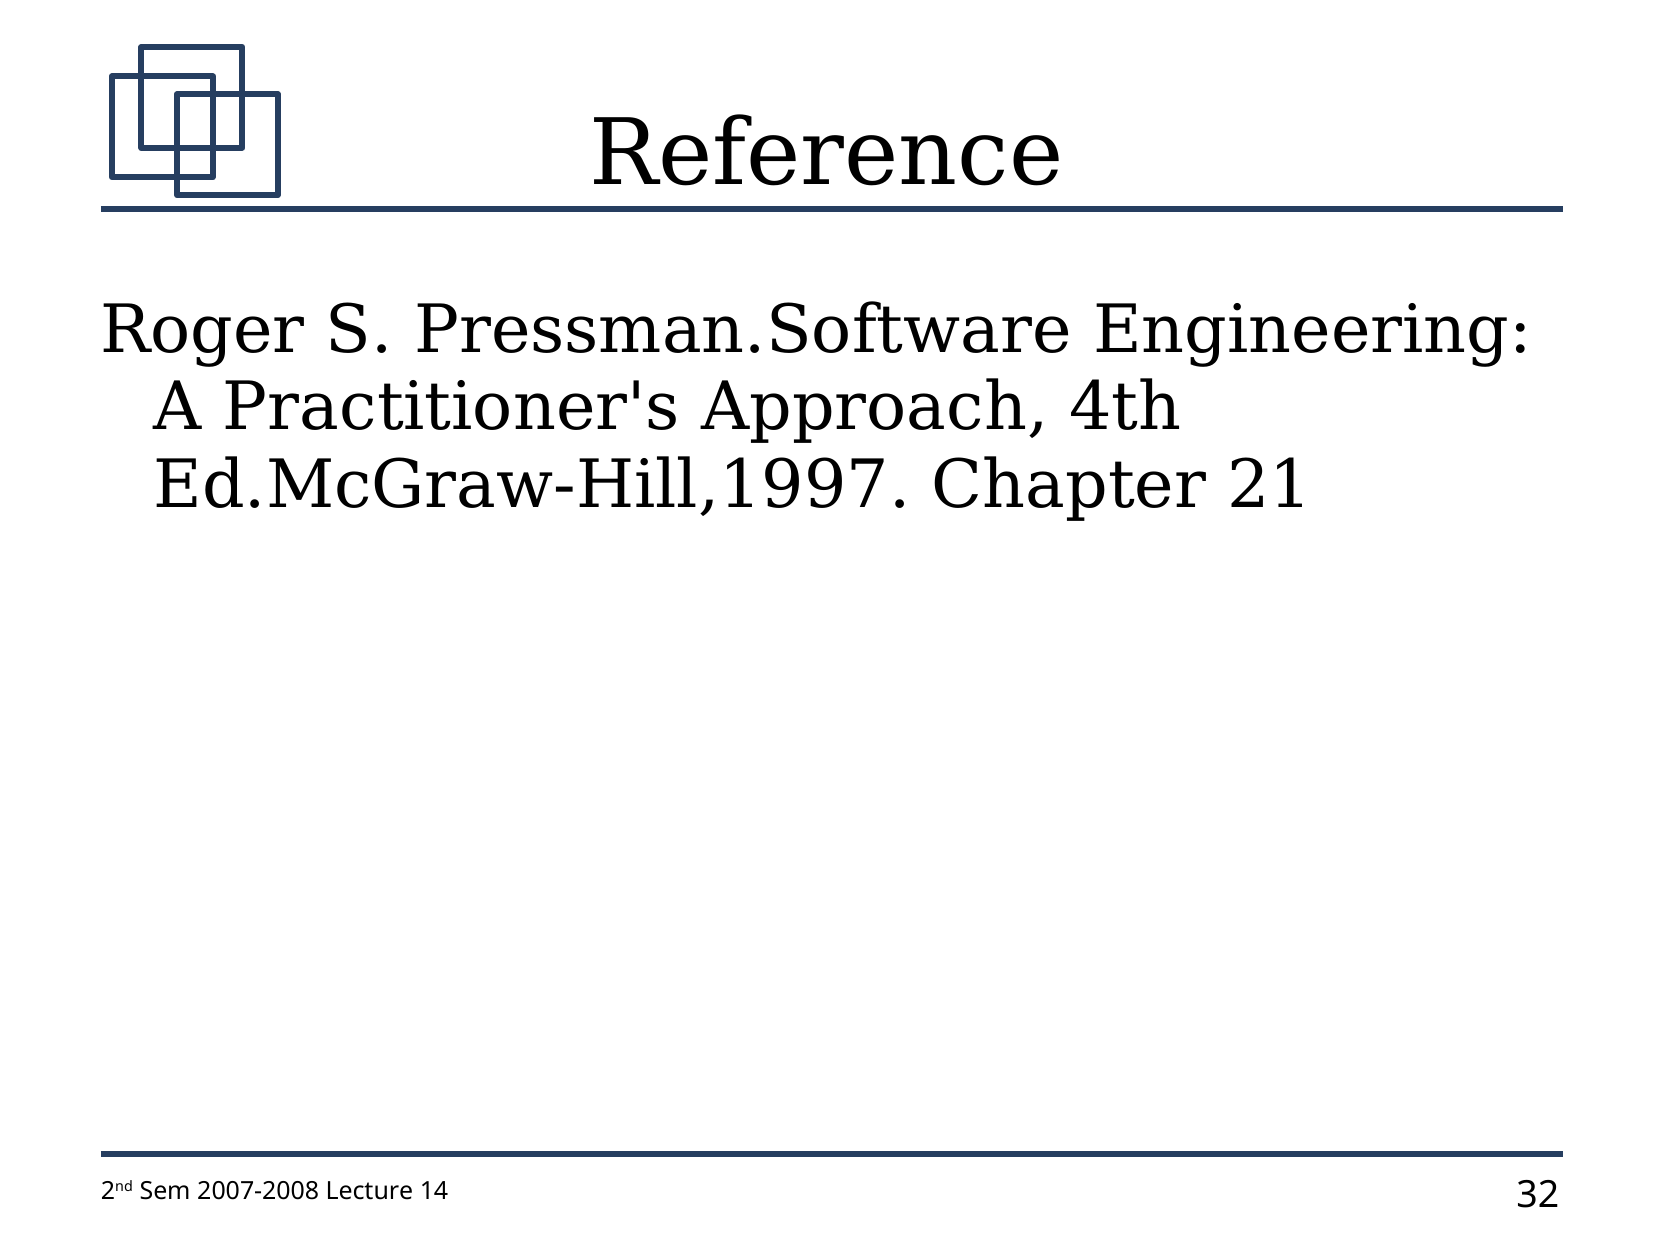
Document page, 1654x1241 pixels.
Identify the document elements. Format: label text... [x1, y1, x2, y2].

title Reference [82, 49, 1571, 257]
list Roger S. Pressman.Software Engineering: A Practitioner's Approach, 4th Ed.McGraw-Hill,1997. Chapter 21 [82, 290, 1571, 1109]
